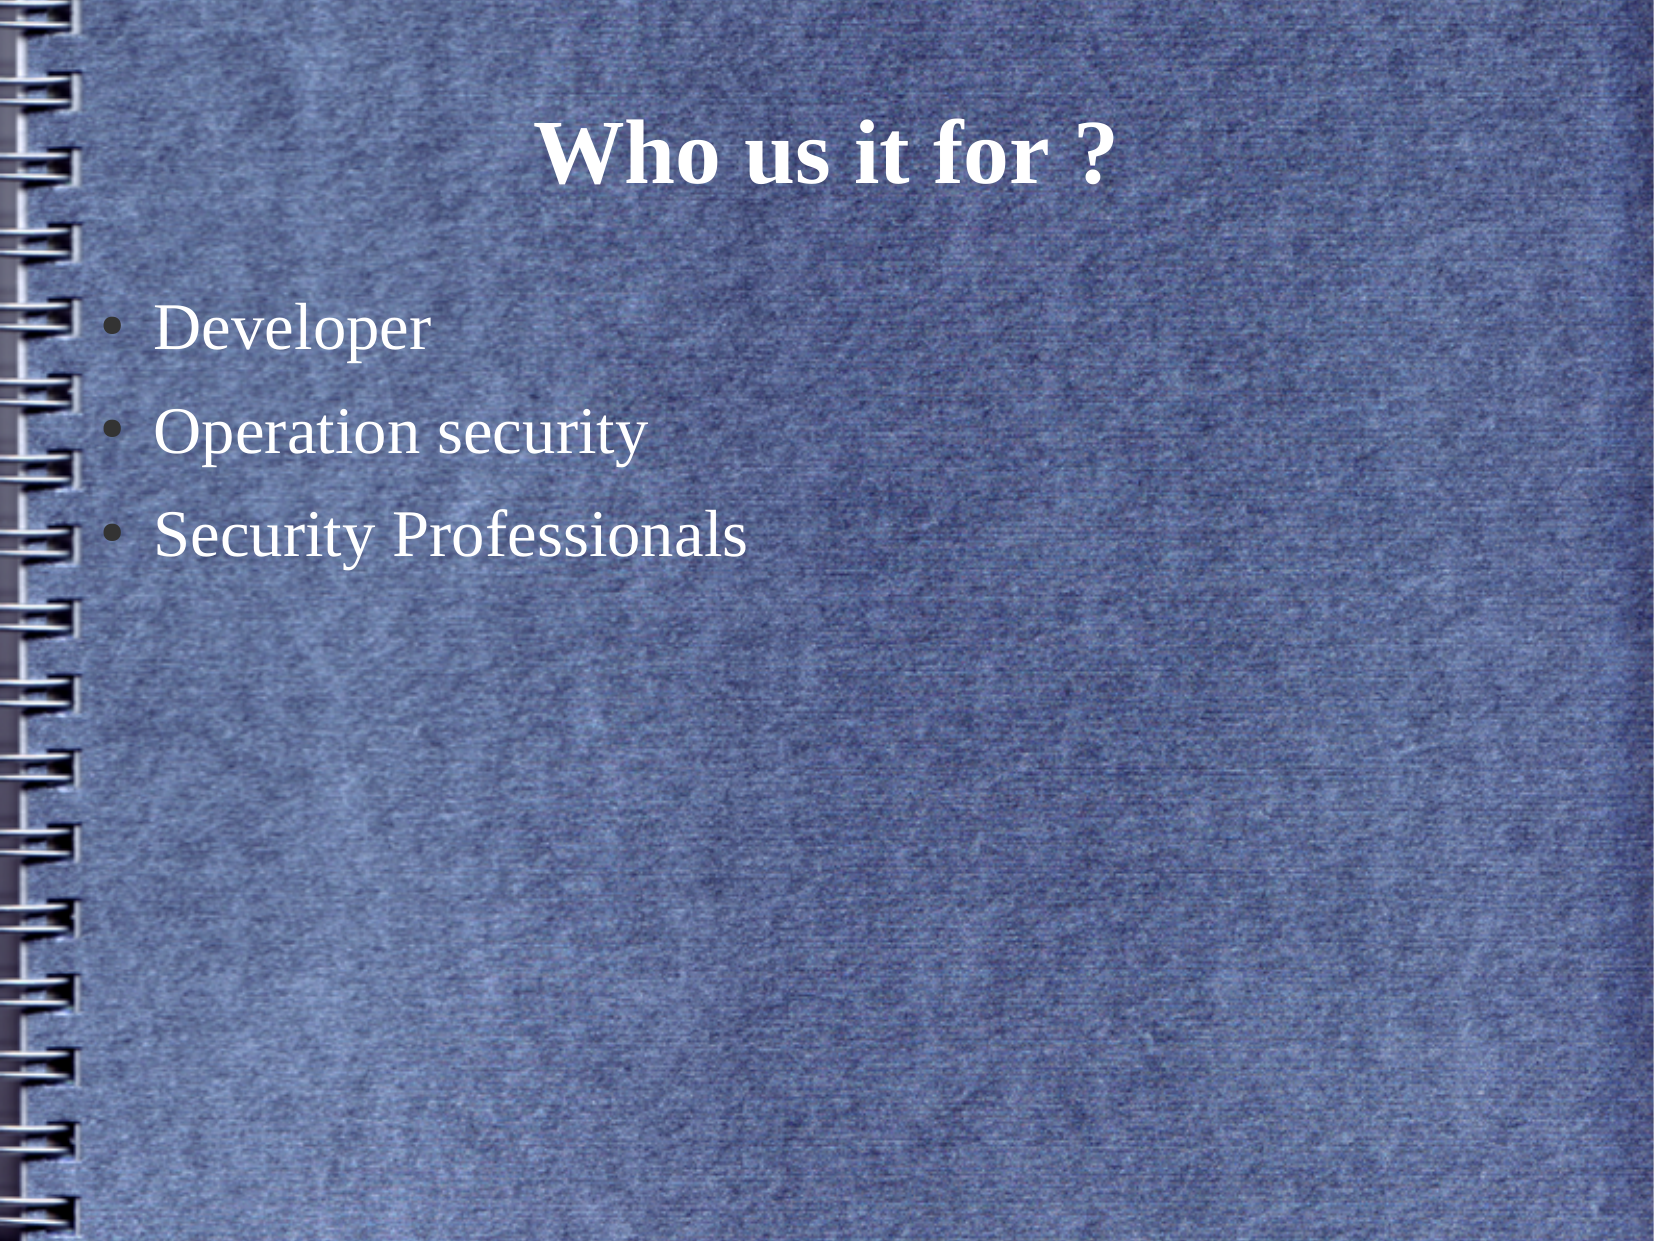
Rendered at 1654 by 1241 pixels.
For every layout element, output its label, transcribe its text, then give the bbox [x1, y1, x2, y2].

title Who us it for ? [82, 49, 1571, 257]
list Developer Operation security Security Professionals [82, 290, 1571, 1109]
picture [0, 0, 1654, 1241]
